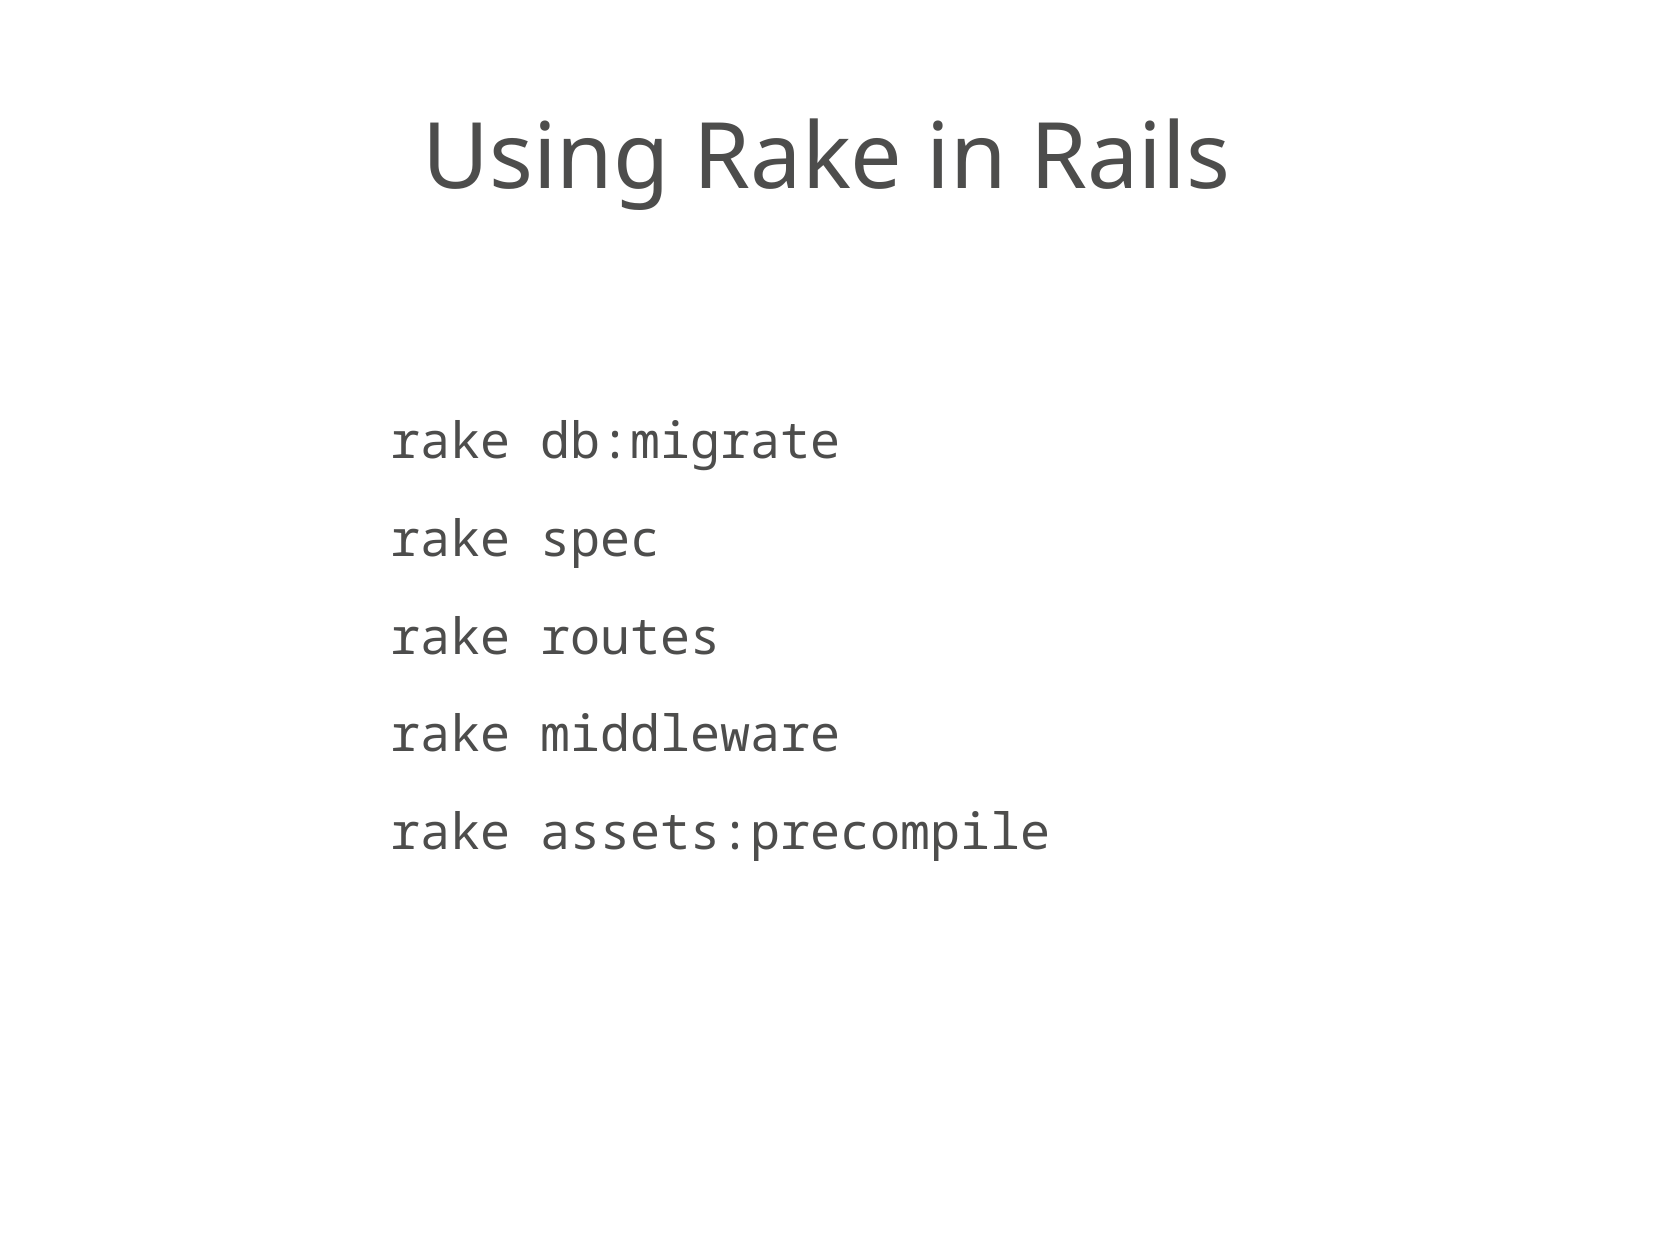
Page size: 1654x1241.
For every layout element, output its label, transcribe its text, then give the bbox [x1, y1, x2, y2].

title Using Rake in Rails [82, 49, 1571, 257]
text_box rake db:migrate rake spec rake routes rake middleware rake assets:precompile [390, 405, 1246, 1006]
